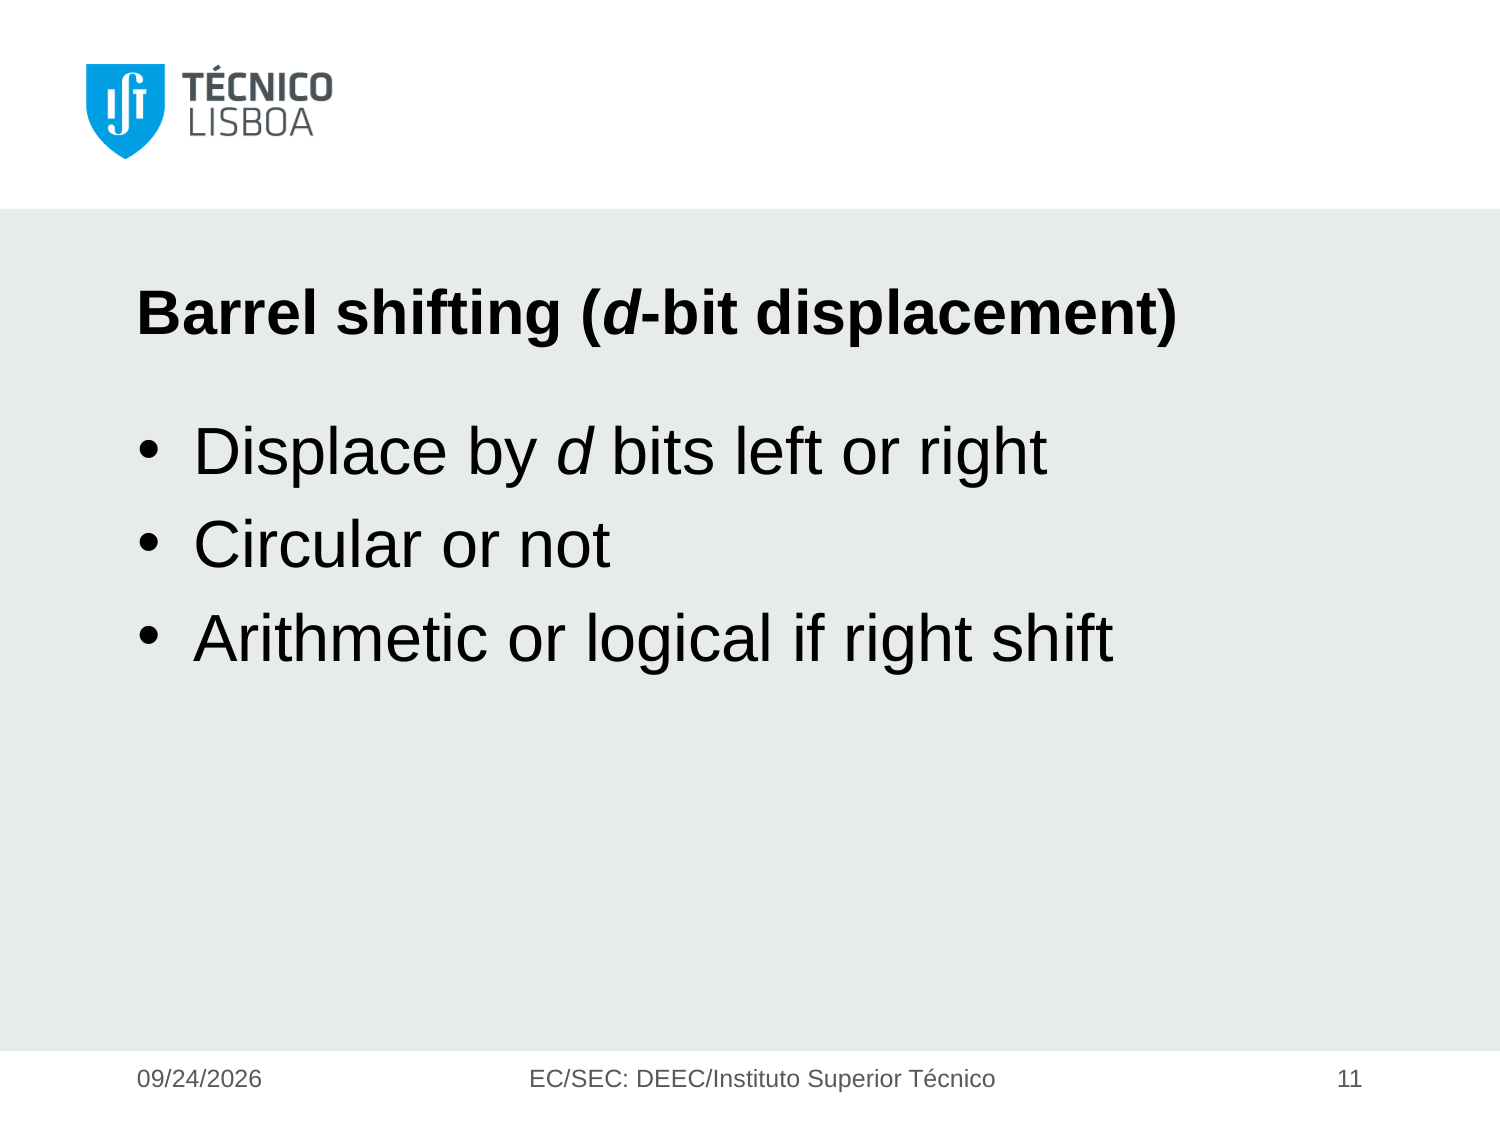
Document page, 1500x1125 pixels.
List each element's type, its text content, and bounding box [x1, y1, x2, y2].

footer EC/SEC: DEEC/Instituto Superior Técnico [512, 1052, 1021, 1103]
picture [0, 0, 1500, 1125]
title Barrel shifting (d-bit displacement) [121, 237, 1378, 381]
list Displace by d bits left or right Circular or not Arithmetic or logical if right shift [121, 400, 1378, 1005]
slide_number <number> [1077, 1052, 1378, 1103]
slide_number 10/30/2018 [121, 1052, 425, 1103]
